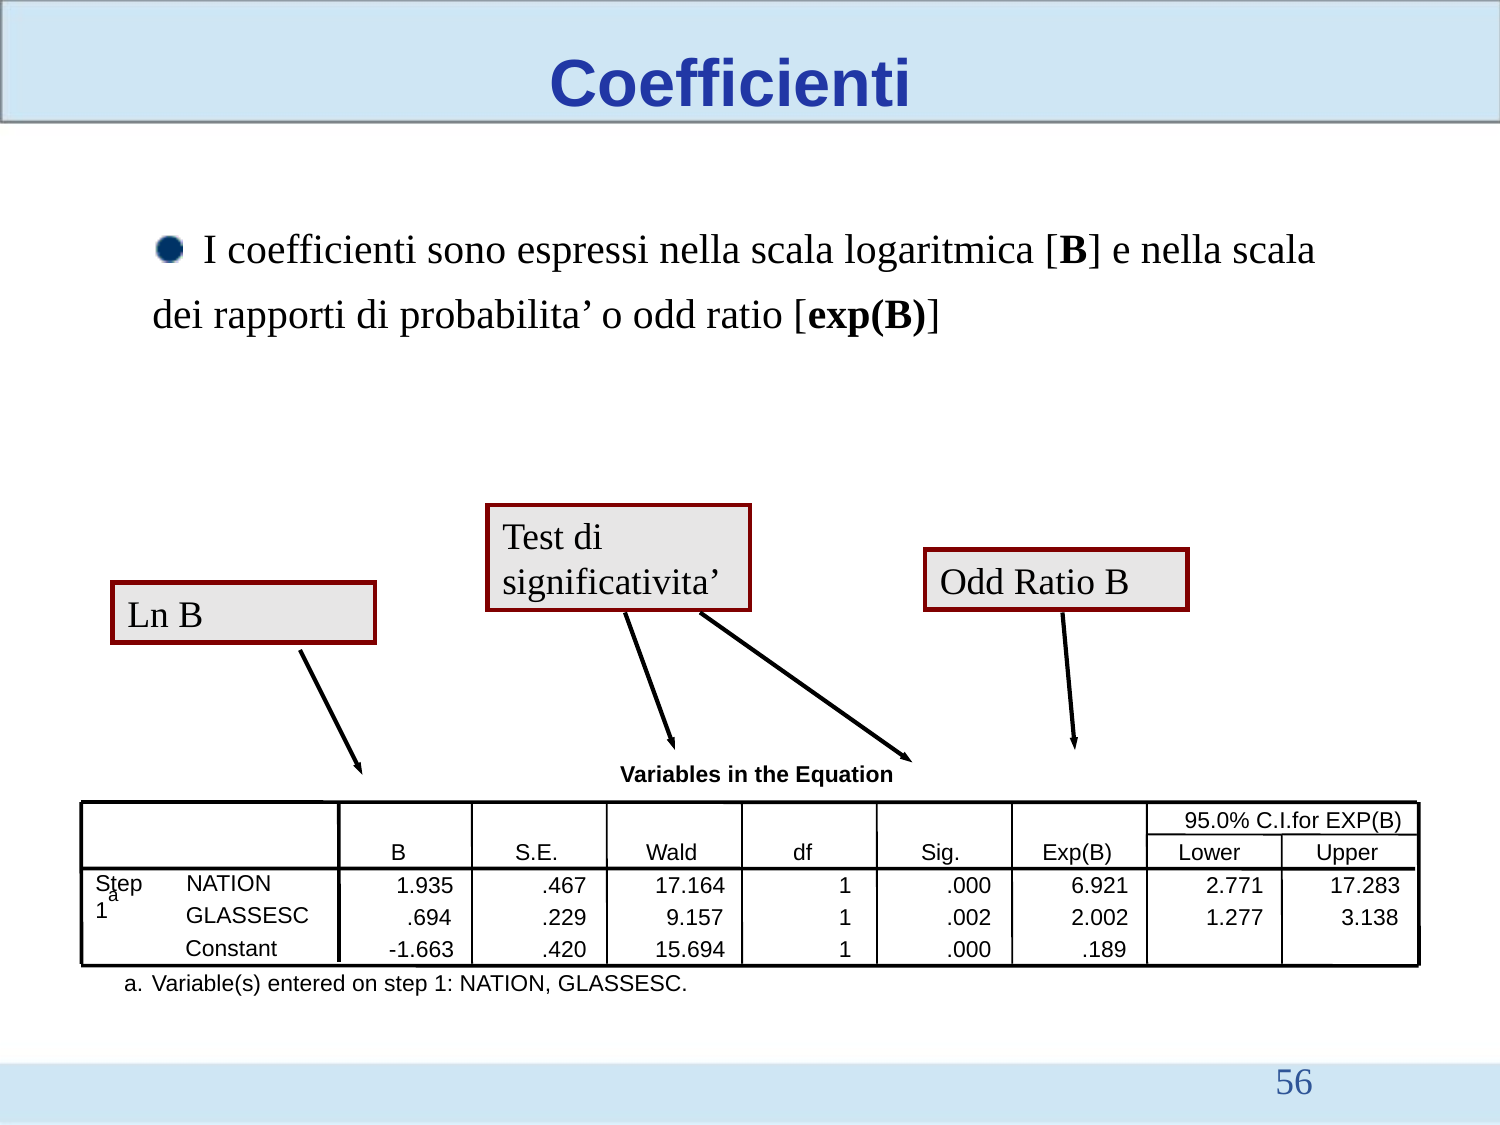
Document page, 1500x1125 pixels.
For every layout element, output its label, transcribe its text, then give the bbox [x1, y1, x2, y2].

text_box S.E. [514, 837, 559, 866]
text_box 17.164 [655, 871, 726, 898]
text_box a. [124, 969, 150, 997]
title Coefficienti [249, 37, 1213, 122]
text_box Odd Ratio B [924, 549, 1188, 610]
text_box Exp(B) [1042, 837, 1113, 866]
picture [0, 0, 1500, 1125]
text_box a [108, 882, 119, 906]
text_box .694 [406, 902, 452, 931]
text_box Variables in the Equation [620, 759, 894, 787]
text_box 2.002 [1071, 902, 1129, 931]
text_box 6.921 [1071, 871, 1129, 898]
text_box .000 [946, 871, 992, 898]
text_box Upper [1316, 838, 1379, 866]
text_box 1 [95, 895, 109, 924]
text_box .229 [541, 902, 587, 931]
text_box df [793, 837, 813, 866]
text_box Sig. [921, 837, 961, 866]
text_box .000 [946, 934, 992, 963]
text_box .002 [946, 902, 992, 931]
slide_number [1074, 1024, 1425, 1103]
text_box -1.663 [388, 934, 455, 963]
text_box 1.277 [1206, 902, 1264, 931]
text_box 1 [838, 902, 852, 931]
text_box .189 [1081, 934, 1127, 963]
text_box 2.771 [1206, 871, 1264, 898]
text_box Step [95, 871, 143, 896]
text_box GLASSESC [185, 900, 310, 929]
text_box .420 [541, 934, 587, 963]
text_box 95.0% C.I.for EXP(B) [1184, 805, 1403, 833]
text_box .467 [541, 871, 587, 898]
text_box Test di significativita’ [487, 505, 750, 610]
text_box Constant [185, 933, 278, 961]
text_box Variable(s) entered on step 1: NATION, GLASSESC. [151, 969, 689, 997]
text_box Ln B [112, 582, 375, 643]
text_box I coefficienti sono espressi nella scala logaritmica [B] e nella scala dei rapporti di probabilita’ o odd ratio [exp(B)] [137, 199, 1363, 345]
text_box 1 [838, 871, 852, 898]
text_box [63, 737, 1437, 1022]
text_box Lower [1178, 838, 1241, 866]
text_box 1.935 [396, 871, 454, 898]
text_box Wald [645, 837, 698, 866]
text_box 3.138 [1341, 902, 1399, 931]
text_box 1 [838, 934, 852, 963]
text_box NATION [186, 871, 272, 896]
text_box B [390, 837, 407, 866]
text_box 17.283 [1330, 871, 1401, 898]
text_box 9.157 [666, 902, 724, 931]
text_box 15.694 [655, 934, 726, 963]
